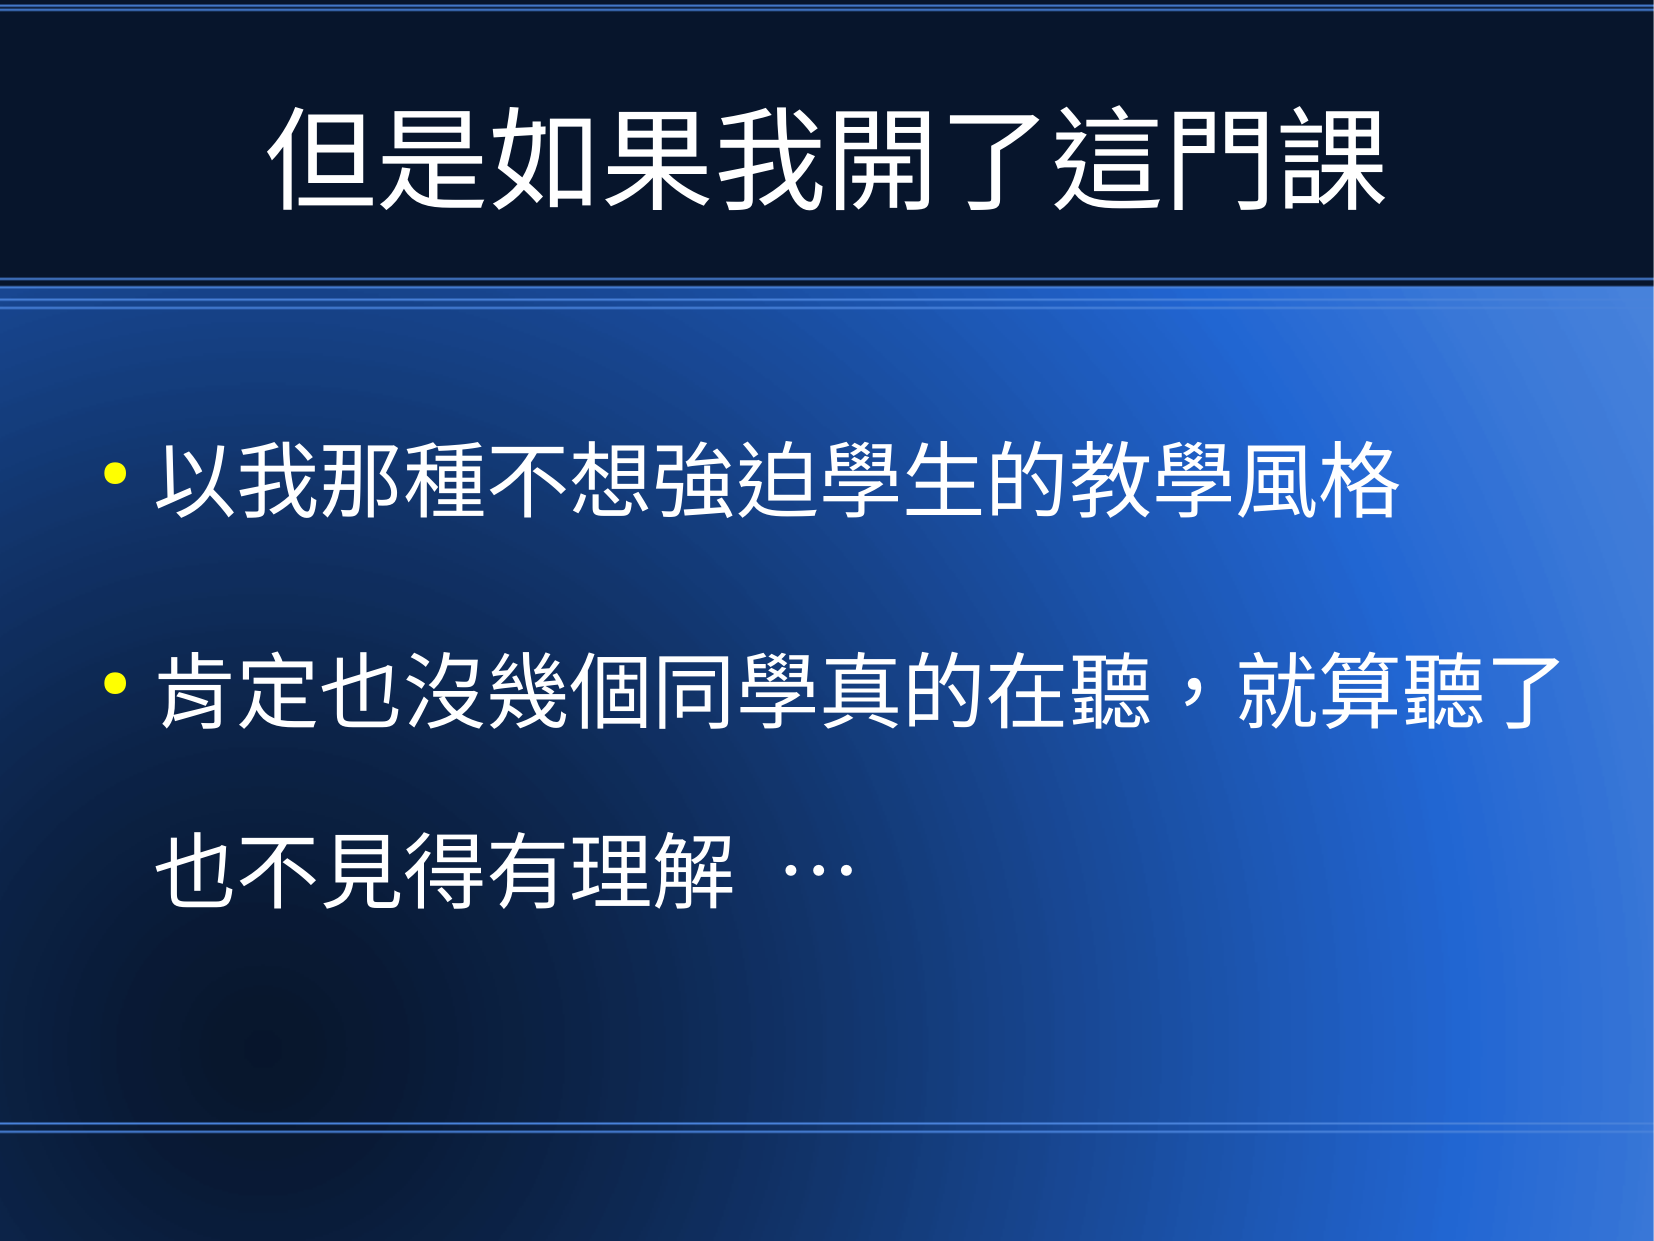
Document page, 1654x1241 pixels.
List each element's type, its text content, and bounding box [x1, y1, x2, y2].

title 但是如果我開了這門課 [82, 49, 1571, 257]
picture [0, 0, 1654, 1241]
list 以我那種不想強迫學生的教學風格 肯定也沒幾個同學真的在聽，就算聽了也不見得有理解 … [82, 355, 1571, 1241]
